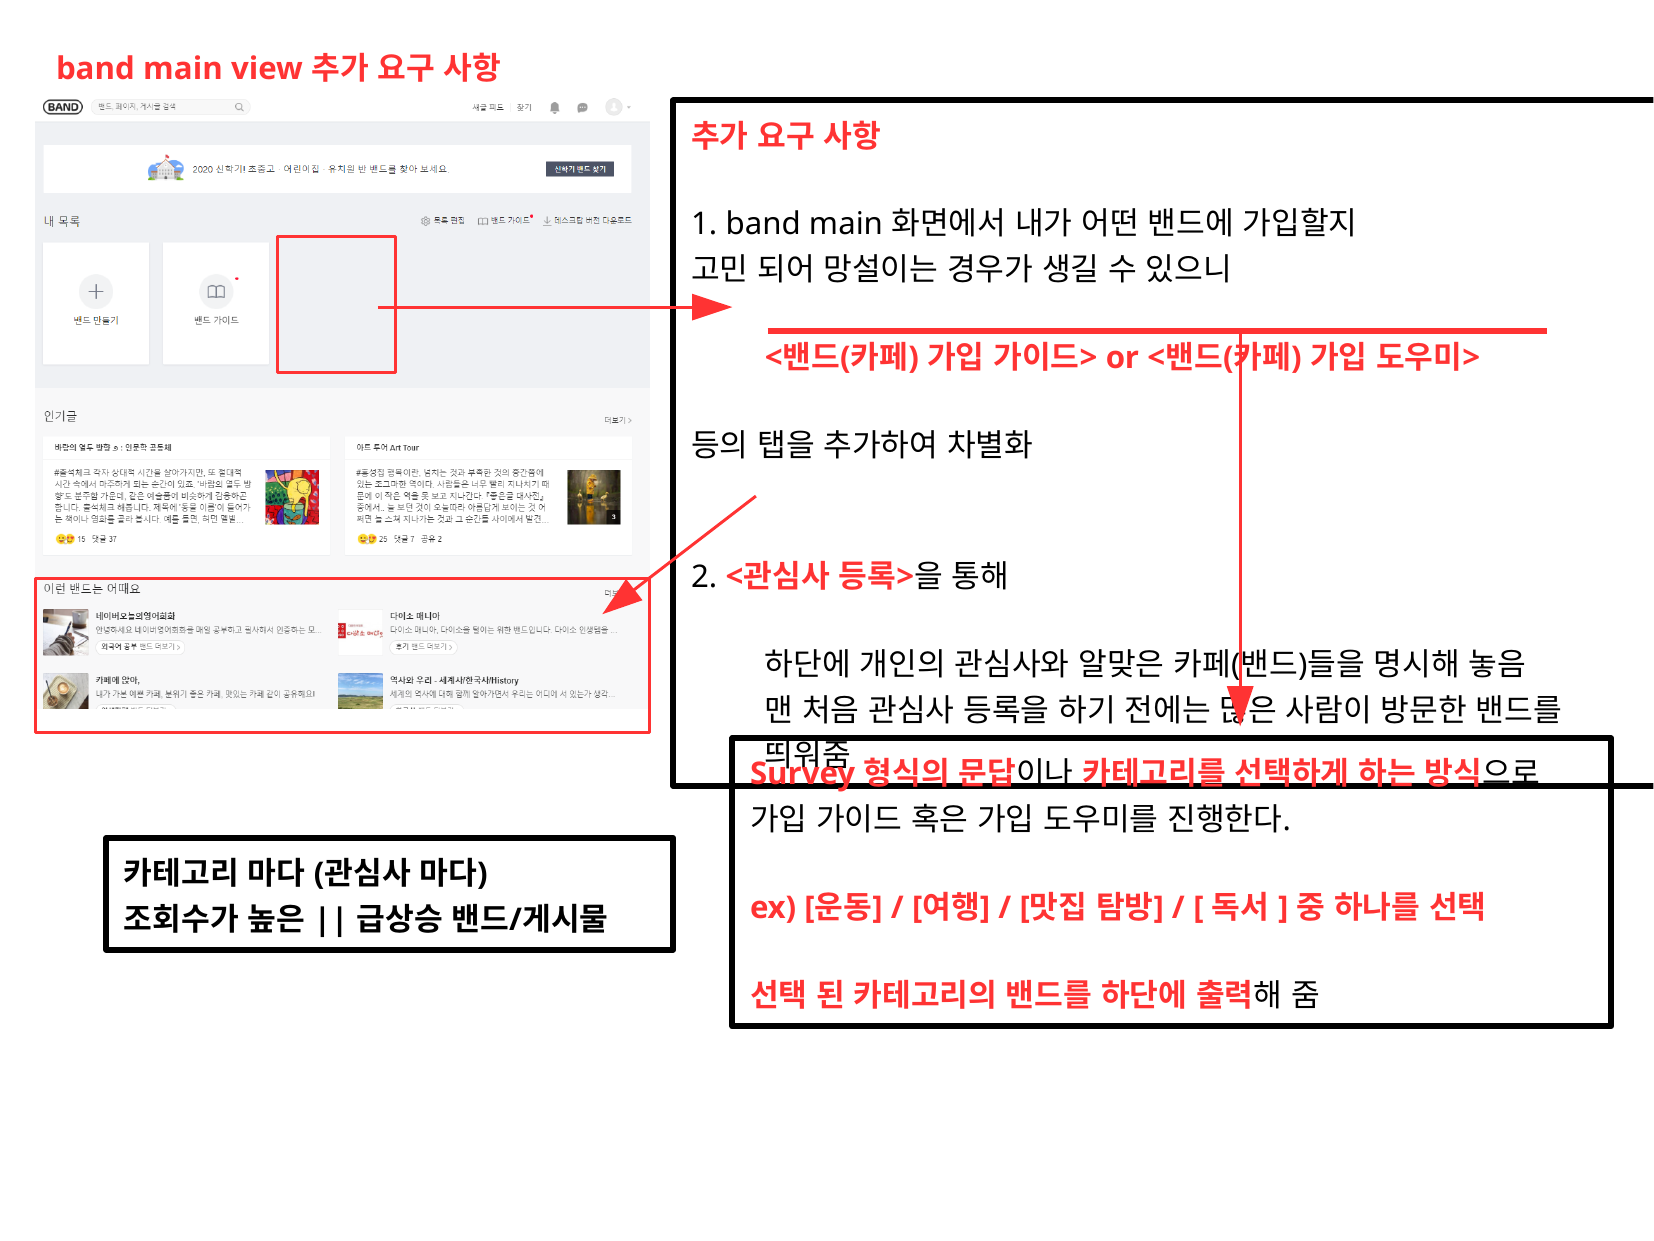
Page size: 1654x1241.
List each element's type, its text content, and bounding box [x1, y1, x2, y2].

picture [279, 238, 394, 371]
picture [37, 580, 648, 709]
picture [35, 94, 650, 577]
text_box 카테고리 마다 (관심사 마다) 조회수가 높은 || 급상승 밴드/게시물 [106, 837, 674, 934]
text_box Survey 형식의 문답이나 카테고리를 선택하게 하는 방식으로 가입 가이드 혹은 가입 도우미를 진행한다. ex) [운동] / [여행] / [맛집 탐방] / [ 독서 ] 중 하나를 선택 선택 된 카테고리의 밴드를 하단에 출력해 줌 [732, 738, 1612, 976]
text_box 추가 요구 사항 1. band main 화면에서 내가 어떤 밴드에 가입할지 고민 되어 망설이는 경우가 생길 수 있으니 <밴드(카페) 가입 가이드> or <밴드(카페) 가입 도우미> 등의 탭을 추가하여 차별화 2. <관심사 등록>을 통해 하단에 개인의 관심사와 알맞은 카페(밴드)들을 명시해 놓음 맨 처음 관심사 등록을 하기 전에는 많은 사람이 방문한 밴드를 띄워줌 [673, 100, 1654, 662]
text_box band main view 추가 요구 사항 [41, 35, 517, 87]
picture [628, 580, 643, 587]
